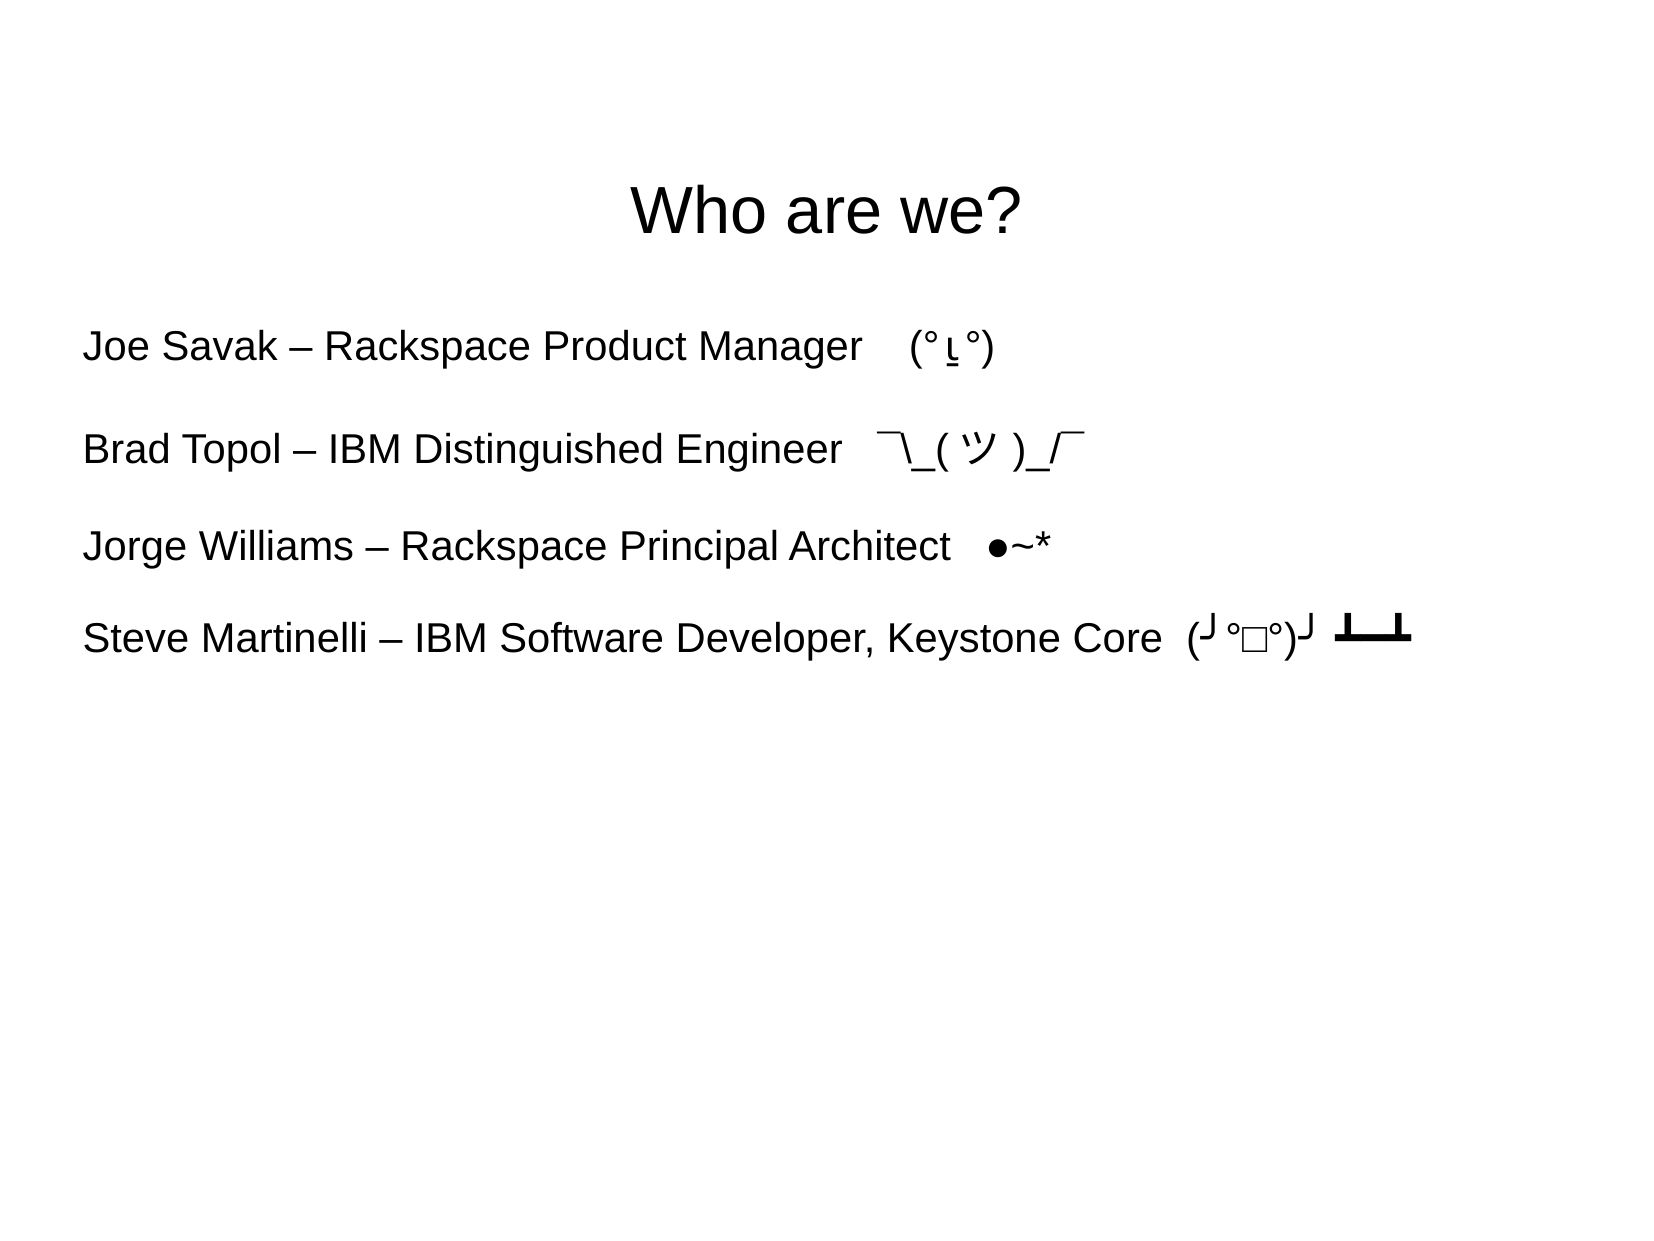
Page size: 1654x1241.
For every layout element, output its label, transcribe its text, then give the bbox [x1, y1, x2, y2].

subtitle Who are we? Joe Savak – Rackspace Product Manager (°⍸°) Brad Topol – IBM Distinguished Engineer ¯\_(ツ)_/¯ Jorge Williams – Rackspace Principal Architect ●~* Steve Martinelli – IBM Software Developer, Keystone Core (╯°□°)╯ ┻━┻ [82, 63, 1571, 996]
